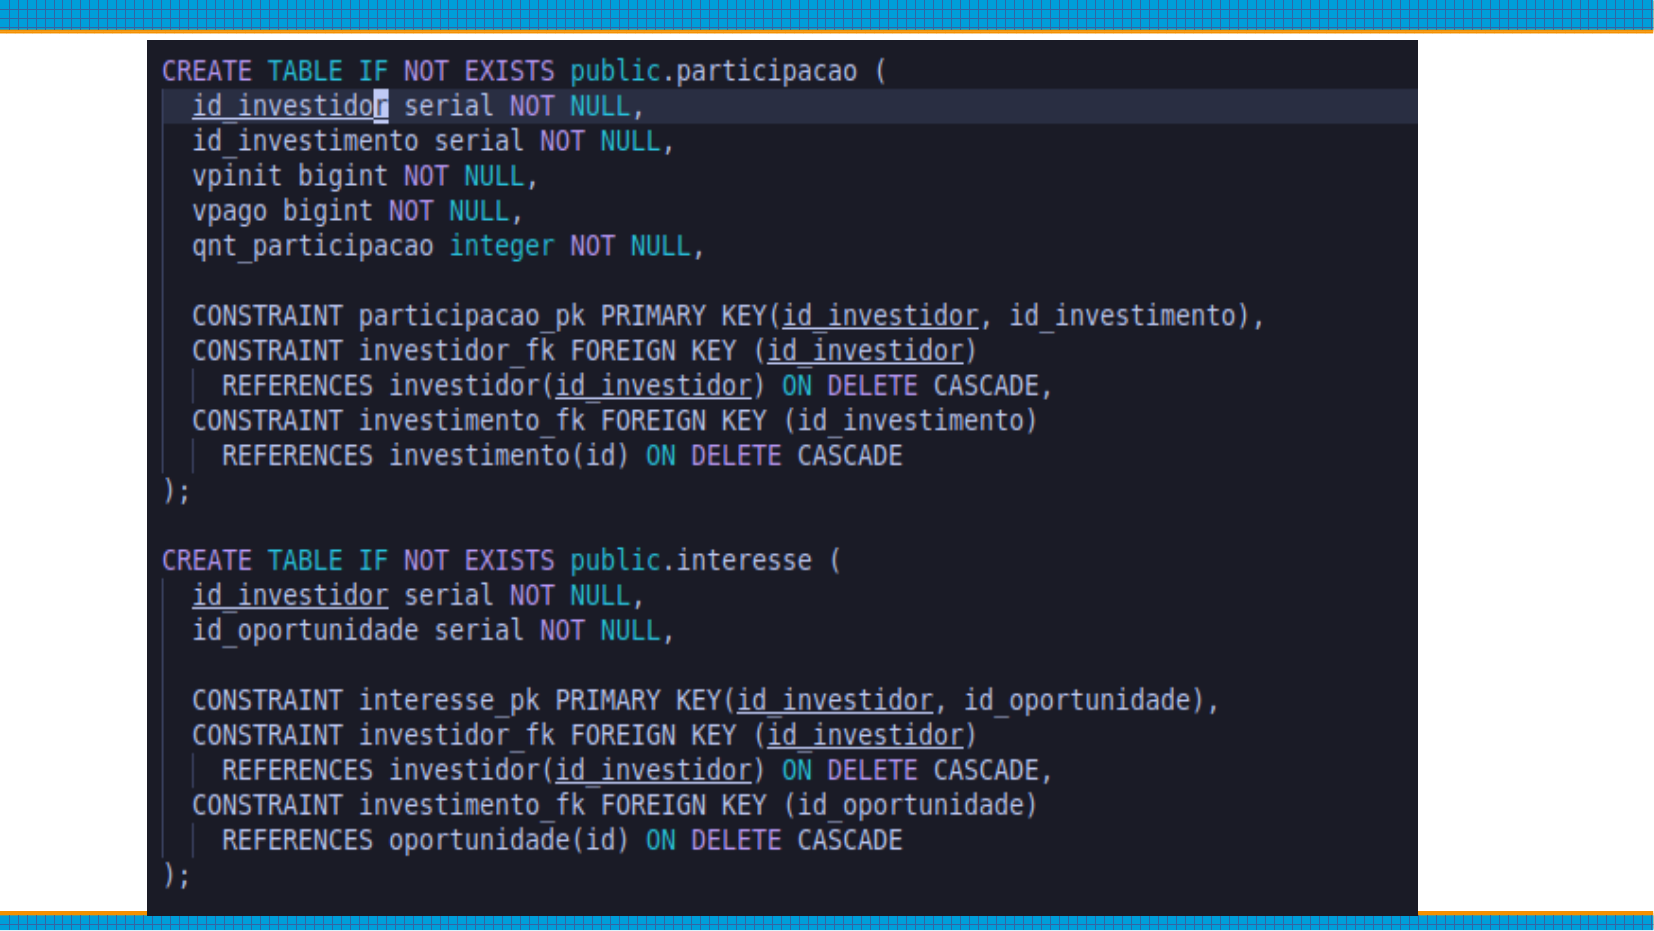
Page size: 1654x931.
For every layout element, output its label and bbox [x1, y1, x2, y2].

picture [147, 40, 1418, 915]
